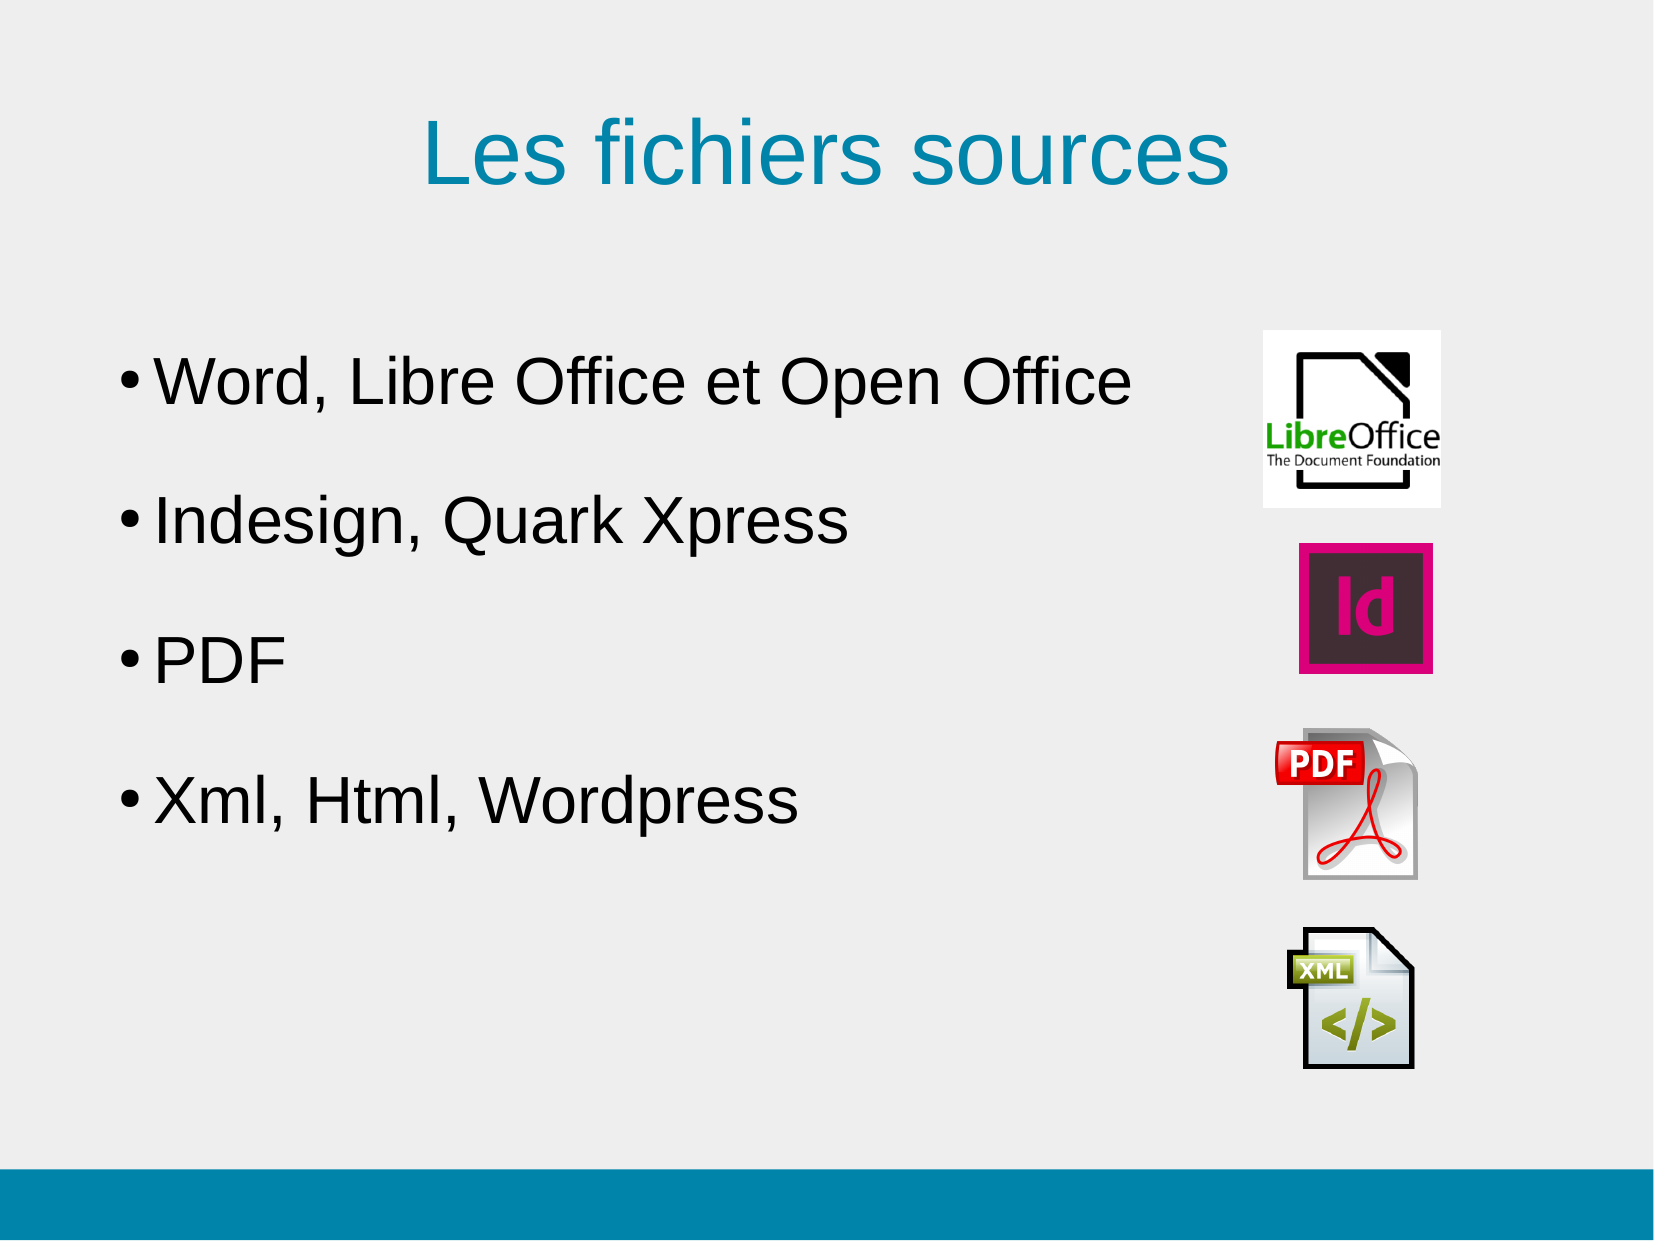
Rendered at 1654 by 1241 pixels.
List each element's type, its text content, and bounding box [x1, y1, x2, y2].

picture [1299, 543, 1433, 674]
picture [1287, 927, 1430, 1069]
title Les fichiers sources [82, 49, 1571, 257]
picture [1275, 728, 1418, 880]
text_box [0, 1169, 1654, 1241]
subtitle Word, Libre Office et Open Office Indesign, Quark Xpress PDF Xml, Html, Wordpress [118, 231, 1571, 951]
picture [1263, 330, 1441, 508]
